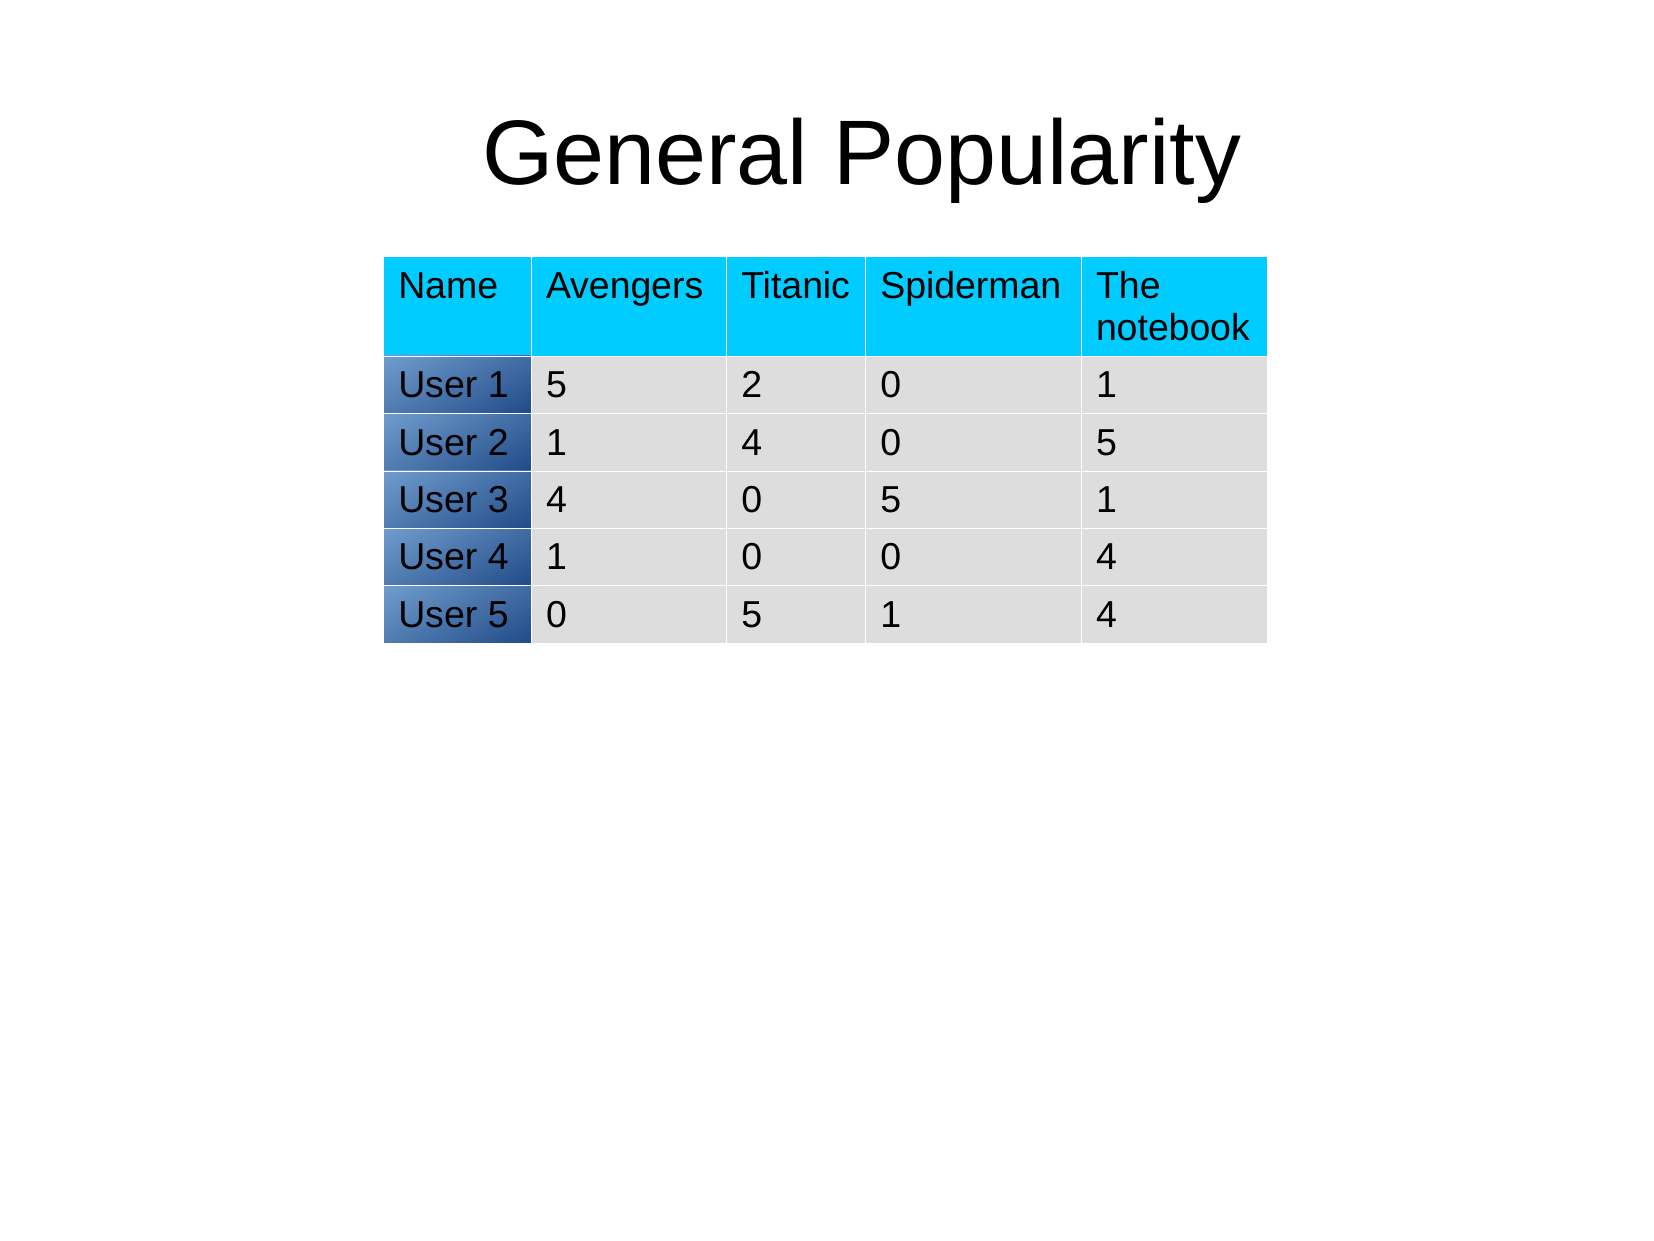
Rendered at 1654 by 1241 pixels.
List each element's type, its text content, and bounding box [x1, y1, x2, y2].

table_header Spiderman [866, 257, 1081, 356]
table_cell 5 [1082, 414, 1267, 471]
table_cell User 2 [384, 414, 531, 471]
table_header The notebook [1082, 257, 1267, 356]
table_cell 0 [866, 414, 1081, 471]
table_cell 4 [1082, 586, 1267, 643]
table_cell 5 [532, 357, 726, 413]
table_cell 2 [727, 357, 865, 413]
table_cell 1 [1082, 357, 1267, 413]
table_header Titanic [727, 257, 865, 356]
table_cell 0 [727, 529, 865, 585]
table_cell User 1 [384, 357, 531, 413]
table_cell User 5 [384, 586, 531, 643]
table_cell 1 [532, 529, 726, 585]
table_cell 0 [532, 586, 726, 643]
table_cell 4 [727, 414, 865, 471]
table_cell 5 [727, 586, 865, 643]
table_cell 4 [1082, 529, 1267, 585]
table_cell 5 [866, 472, 1081, 528]
table_header Avengers [532, 257, 726, 356]
title General Popularity [82, 49, 1571, 257]
table_cell 1 [532, 414, 726, 471]
table_cell User 4 [384, 529, 531, 585]
table_cell 0 [866, 357, 1081, 413]
table_cell 4 [532, 472, 726, 528]
table_cell 0 [727, 472, 865, 528]
table_header Name [384, 257, 531, 356]
table_cell 0 [866, 529, 1081, 585]
table_cell 1 [1082, 472, 1267, 528]
table_cell User 3 [384, 472, 531, 528]
table_cell 1 [866, 586, 1081, 643]
